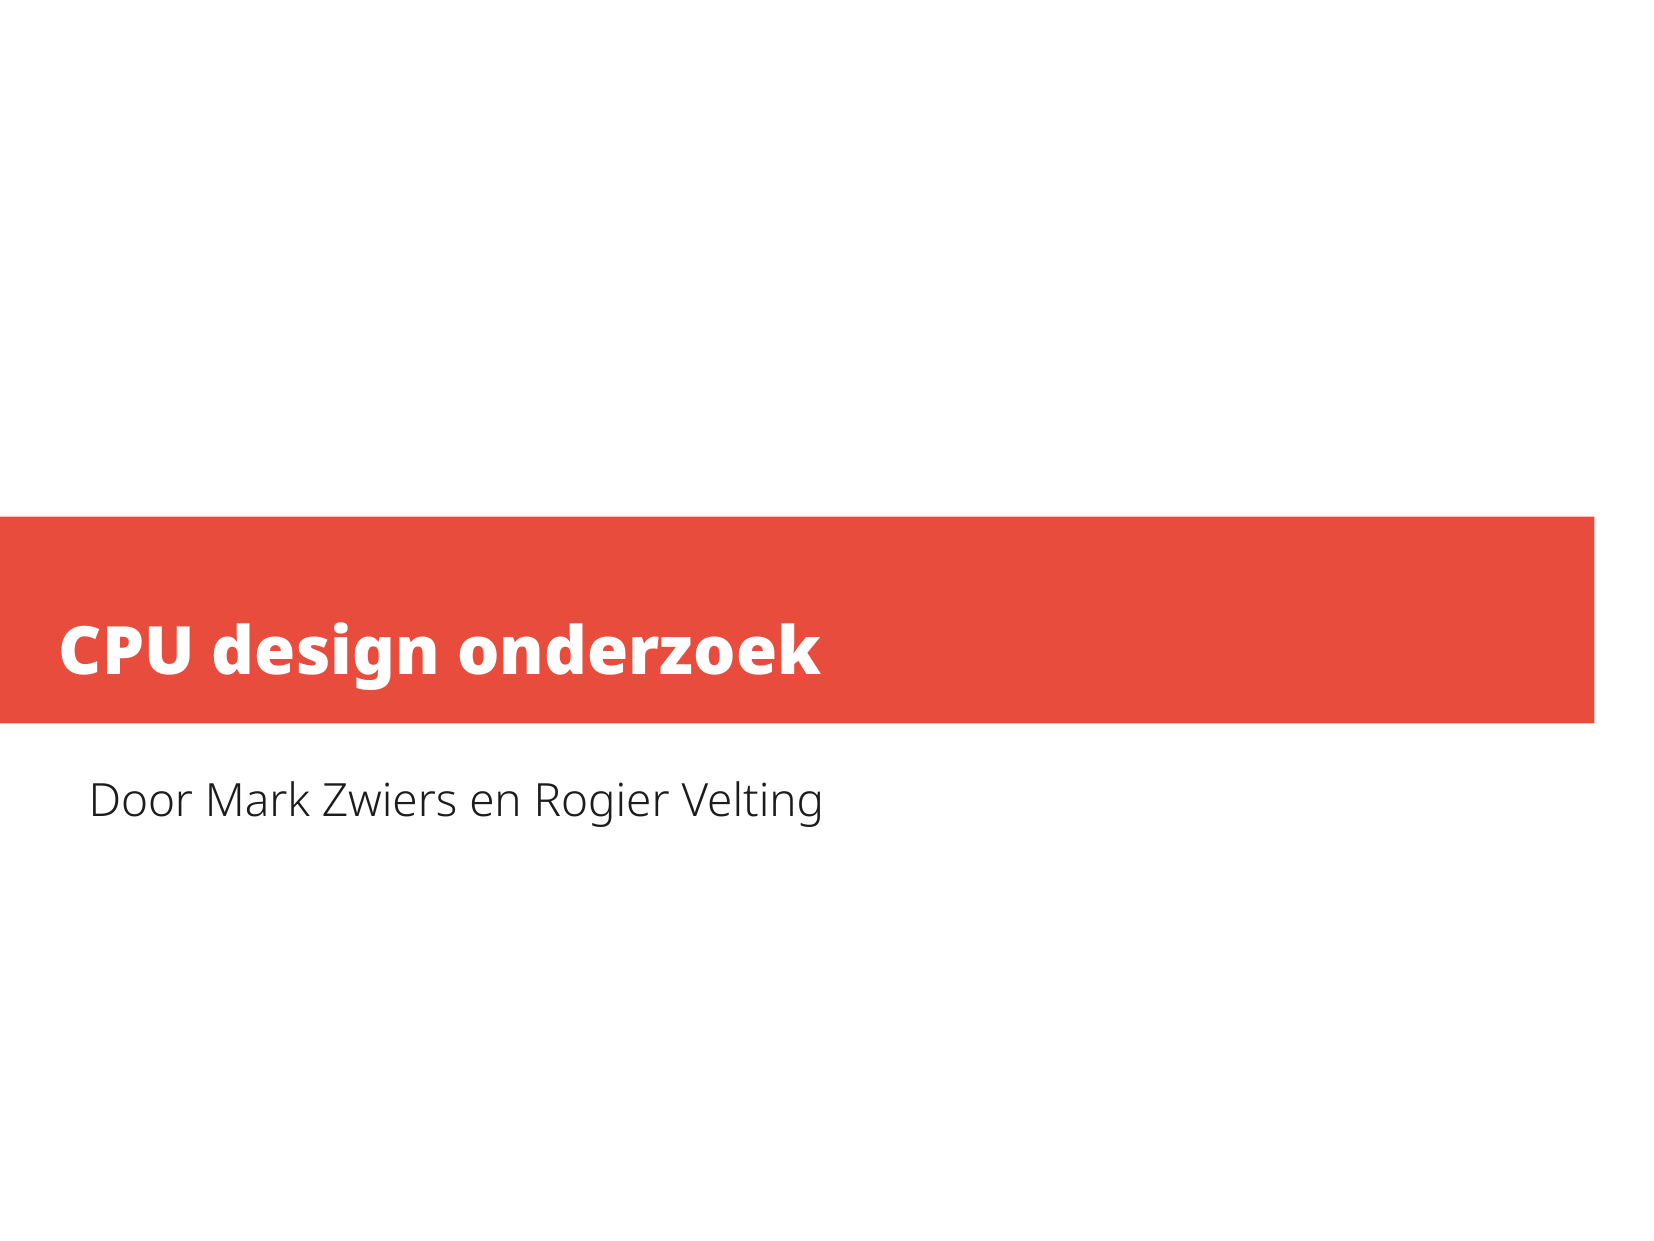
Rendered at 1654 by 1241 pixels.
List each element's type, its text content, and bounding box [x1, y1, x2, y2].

subtitle Door Mark Zwiers en Rogier Velting [88, 767, 1595, 1182]
title CPU design onderzoek [59, 546, 1595, 694]
